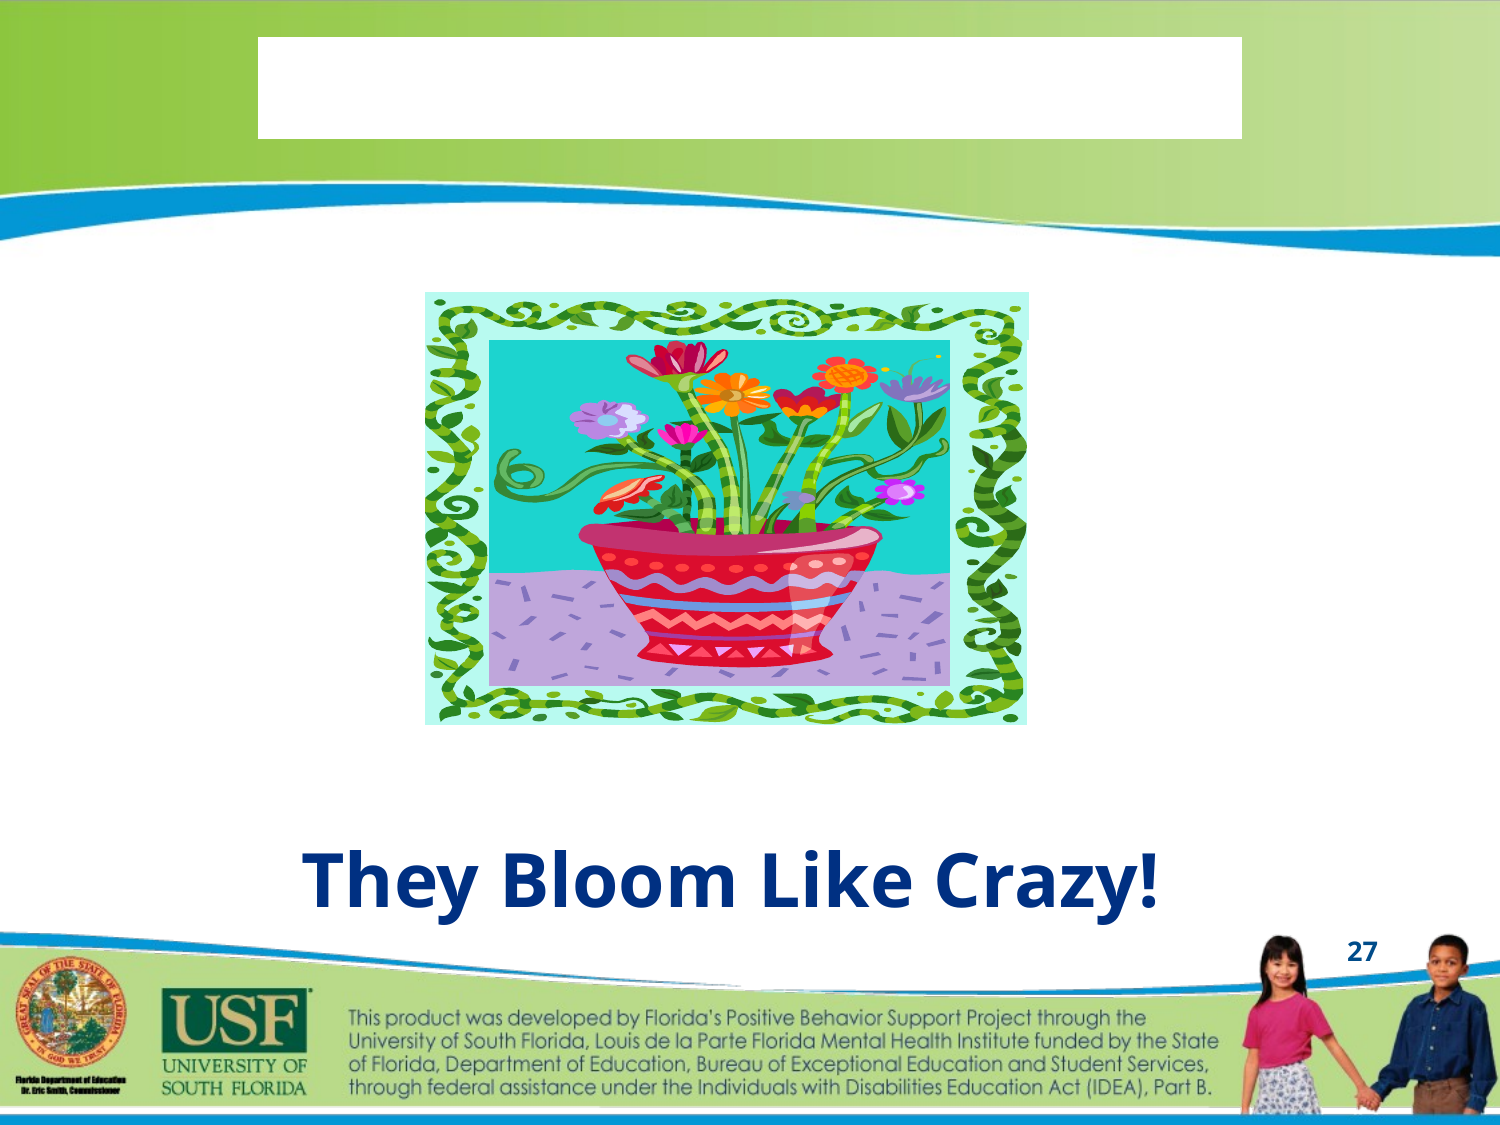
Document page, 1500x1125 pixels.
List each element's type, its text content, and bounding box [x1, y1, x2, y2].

picture [425, 287, 1038, 731]
picture [0, 928, 1500, 1116]
picture [0, 175, 1500, 258]
text_box They Bloom Like Crazy! [200, 825, 1263, 931]
title In The Right Environment, [0, 0, 1500, 175]
